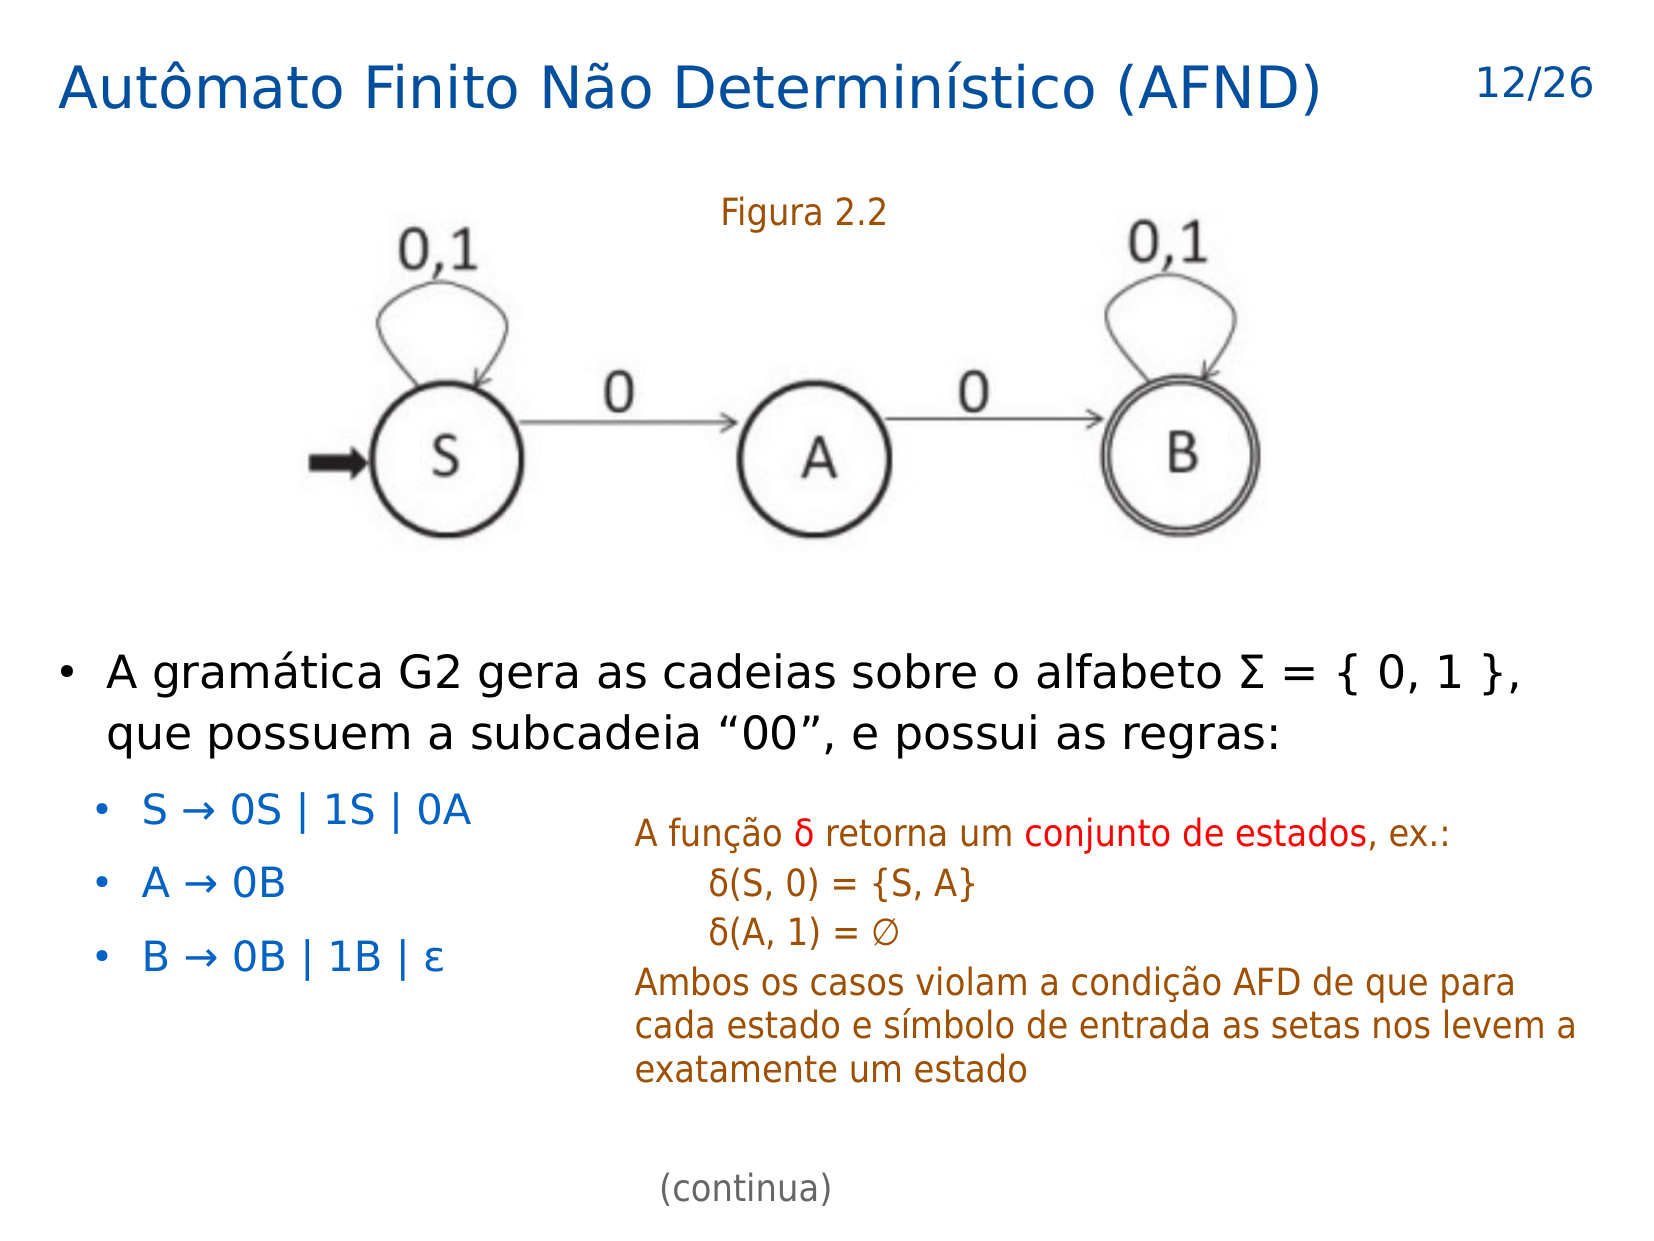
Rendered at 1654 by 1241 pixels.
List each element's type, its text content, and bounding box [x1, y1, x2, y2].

picture [297, 210, 1273, 551]
text_box A função δ retorna um conjunto de estados, ex.: δ(S, 0) = {S, A} δ(A, 1) = ∅ Ambos os casos violam a condição AFD de que para cada estado e símbolo de entrada as setas nos levem a exatamente um estado [619, 804, 1595, 1133]
list A gramática G2 gera as cadeias sobre o alfabeto Σ = { 0, 1 }, que possuem a subcadeia “00”, e possui as regras: S → 0S | 1S | 0A A → 0B B → 0B | 1B | ε [59, 638, 1595, 1182]
text_box Figura 2.2 [705, 183, 923, 247]
text_box (continua) [644, 1159, 867, 1223]
title Autômato Finito Não Determinístico (AFND) [59, 29, 1625, 148]
